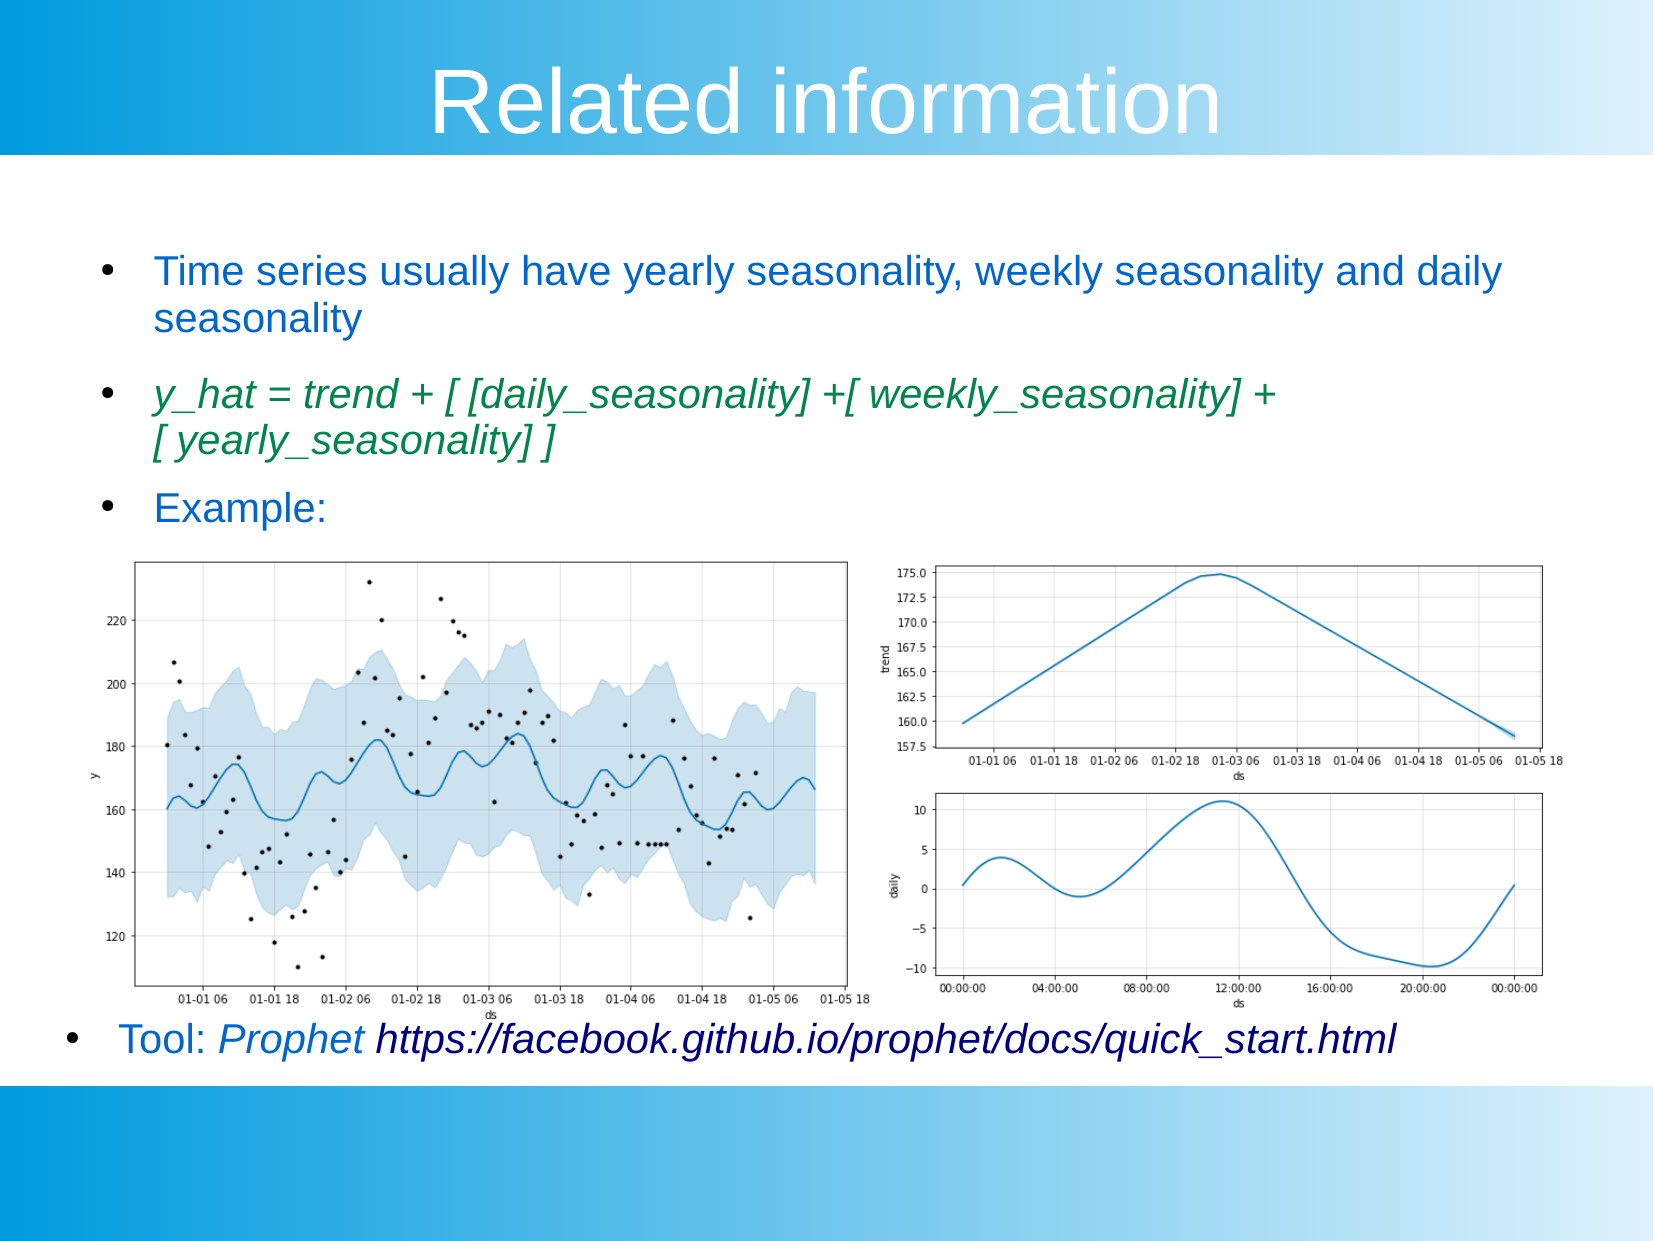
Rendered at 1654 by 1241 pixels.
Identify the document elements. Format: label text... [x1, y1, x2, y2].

title Related information [82, 49, 1571, 155]
list Tool: Prophet https://facebook.github.io/prophet/docs/quick_start.html [47, 1015, 1536, 1075]
list Example: [82, 484, 1571, 559]
list Time series usually have yearly seasonality, weekly seasonality and daily seasonality y_hat = trend + [ [daily_seasonality] +[ weekly_seasonality] +[ yearly_seasonality] ] [82, 248, 1571, 461]
picture [82, 555, 1571, 1016]
